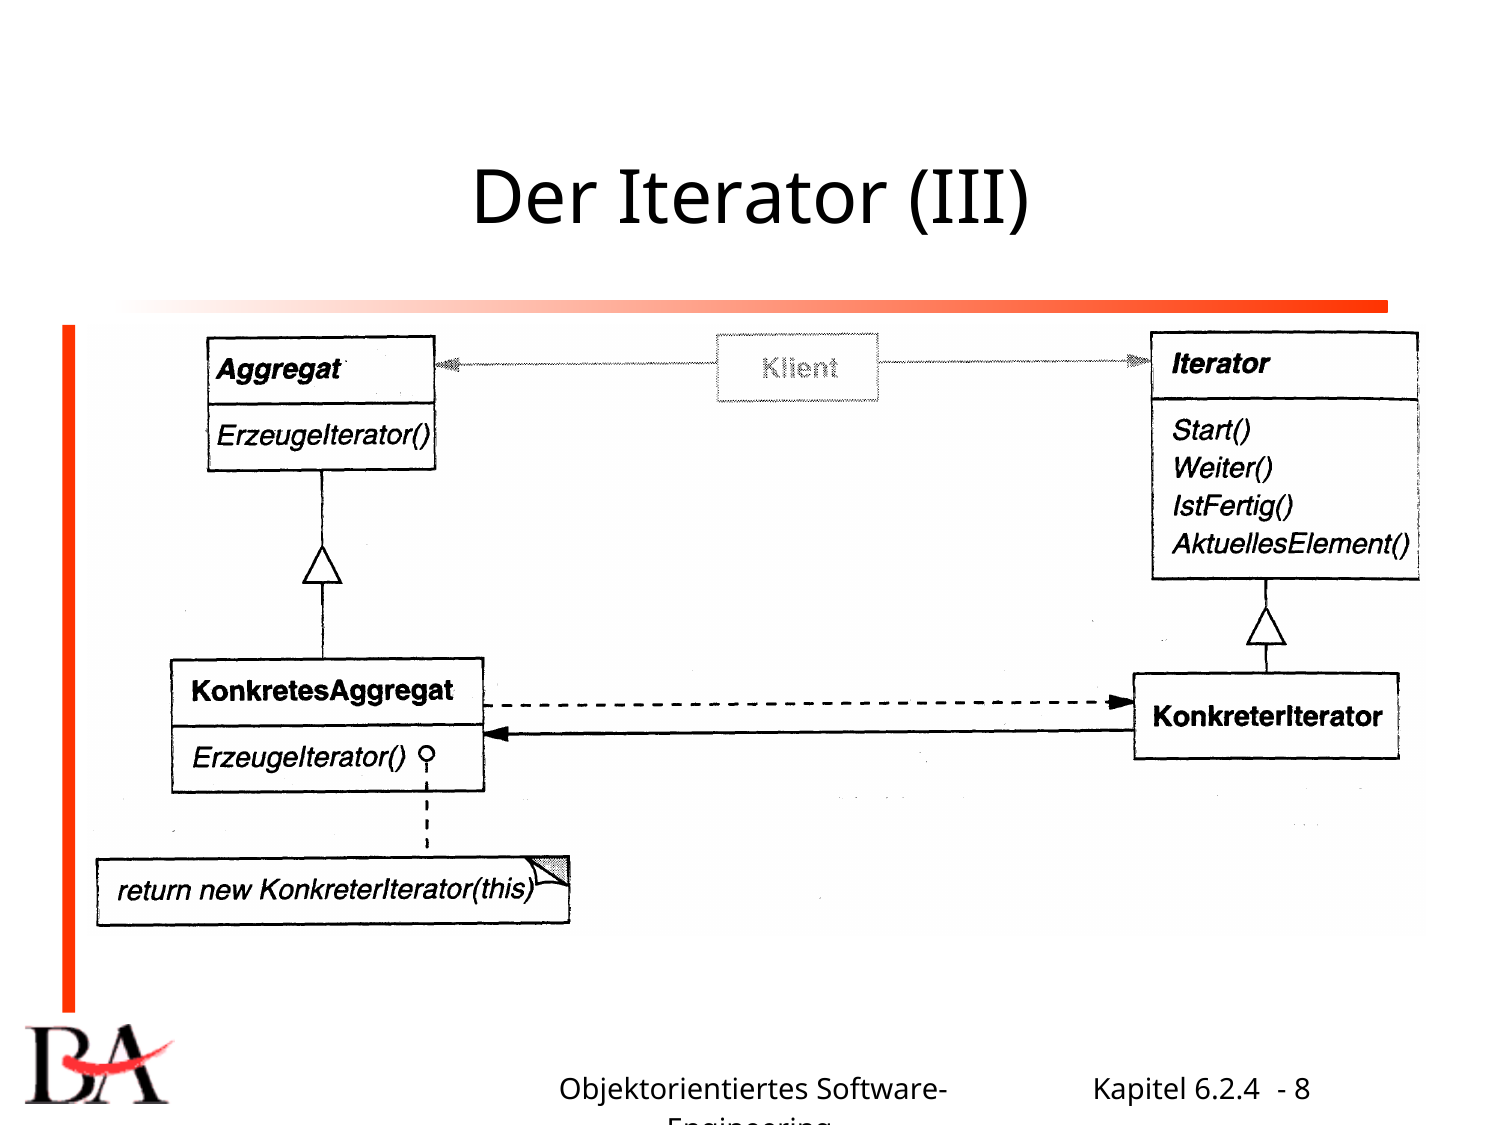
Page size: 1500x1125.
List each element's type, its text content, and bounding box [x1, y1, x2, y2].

chart [87, 324, 1426, 936]
picture [24, 1024, 175, 1104]
title Der Iterator (III) [112, 99, 1388, 288]
